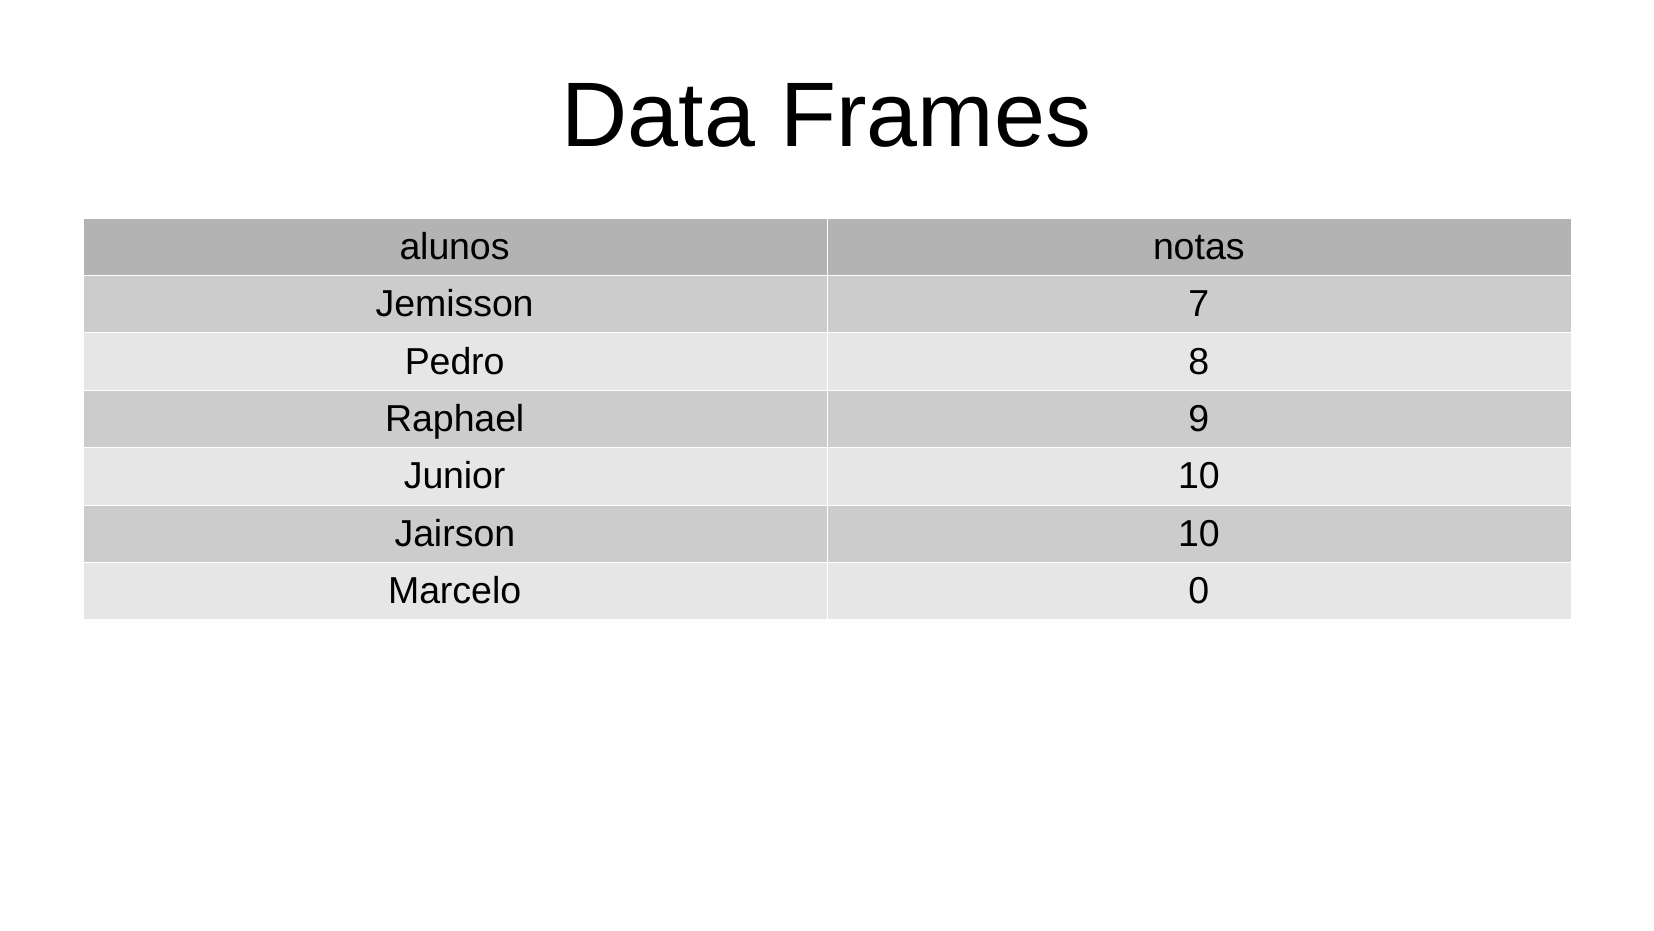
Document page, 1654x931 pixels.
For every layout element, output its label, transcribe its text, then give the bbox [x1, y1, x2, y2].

table_cell Junior [84, 448, 827, 505]
table_cell Raphael [84, 391, 827, 447]
table_cell 8 [828, 333, 1571, 390]
table_cell 9 [828, 391, 1571, 447]
table_cell Pedro [84, 333, 827, 390]
table_cell 10 [828, 448, 1571, 505]
table_header alunos [84, 219, 827, 275]
table_cell 0 [828, 563, 1571, 619]
table_cell Jemisson [84, 276, 827, 332]
title Data Frames [82, 37, 1571, 193]
table_cell Marcelo [84, 563, 827, 619]
table_header notas [828, 219, 1571, 275]
table_cell 7 [828, 276, 1571, 332]
table_cell 10 [828, 506, 1571, 562]
table_cell Jairson [84, 506, 827, 562]
